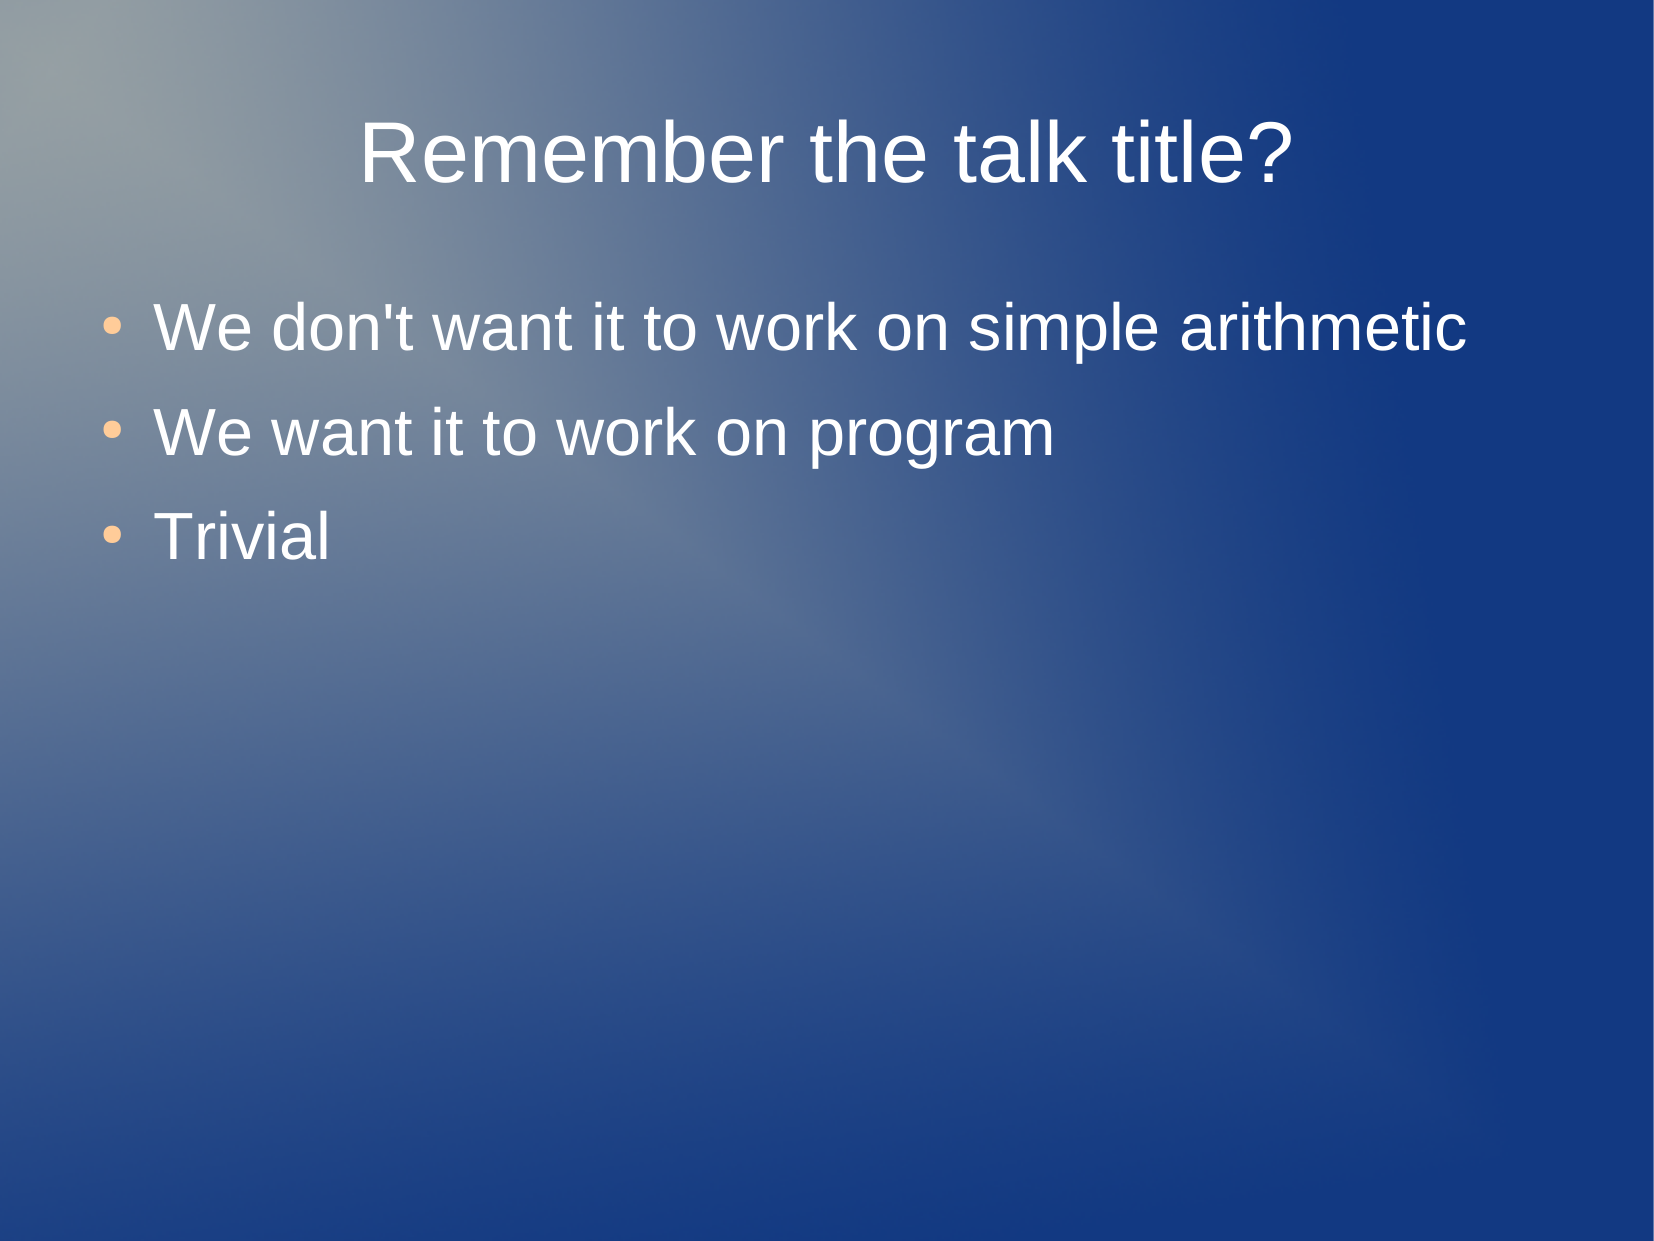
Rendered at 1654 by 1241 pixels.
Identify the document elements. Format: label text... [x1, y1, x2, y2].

title Remember the talk title? [82, 49, 1571, 257]
list We don't want it to work on simple arithmetic We want it to work on program Trivial [82, 290, 1571, 1109]
picture [0, 0, 1654, 1241]
